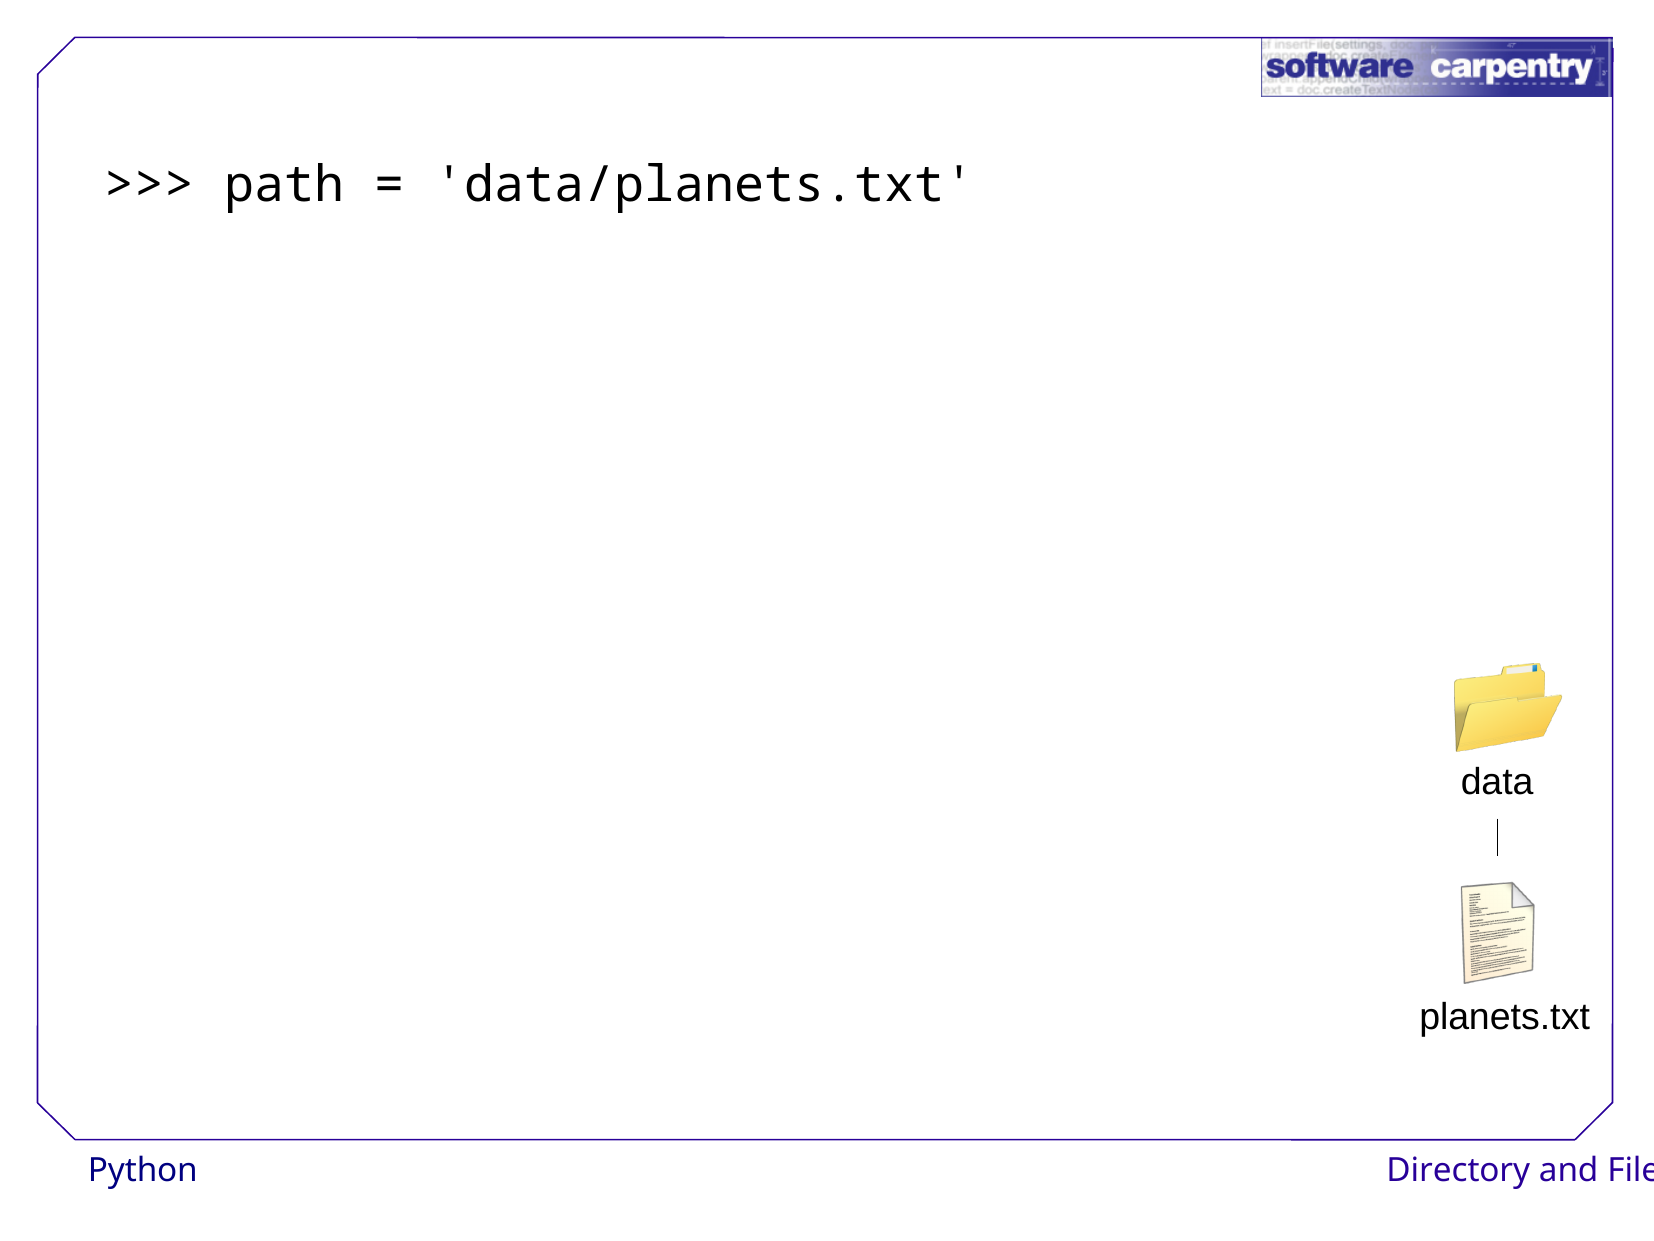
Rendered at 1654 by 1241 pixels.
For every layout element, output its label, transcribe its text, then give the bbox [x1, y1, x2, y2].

picture [1441, 875, 1555, 988]
text_box >>> path = 'data/planets.txt' [89, 128, 1512, 1037]
picture [1261, 39, 1613, 97]
text_box planets.txt [1404, 988, 1605, 1046]
picture [1450, 649, 1566, 765]
text_box data [1446, 753, 1549, 811]
